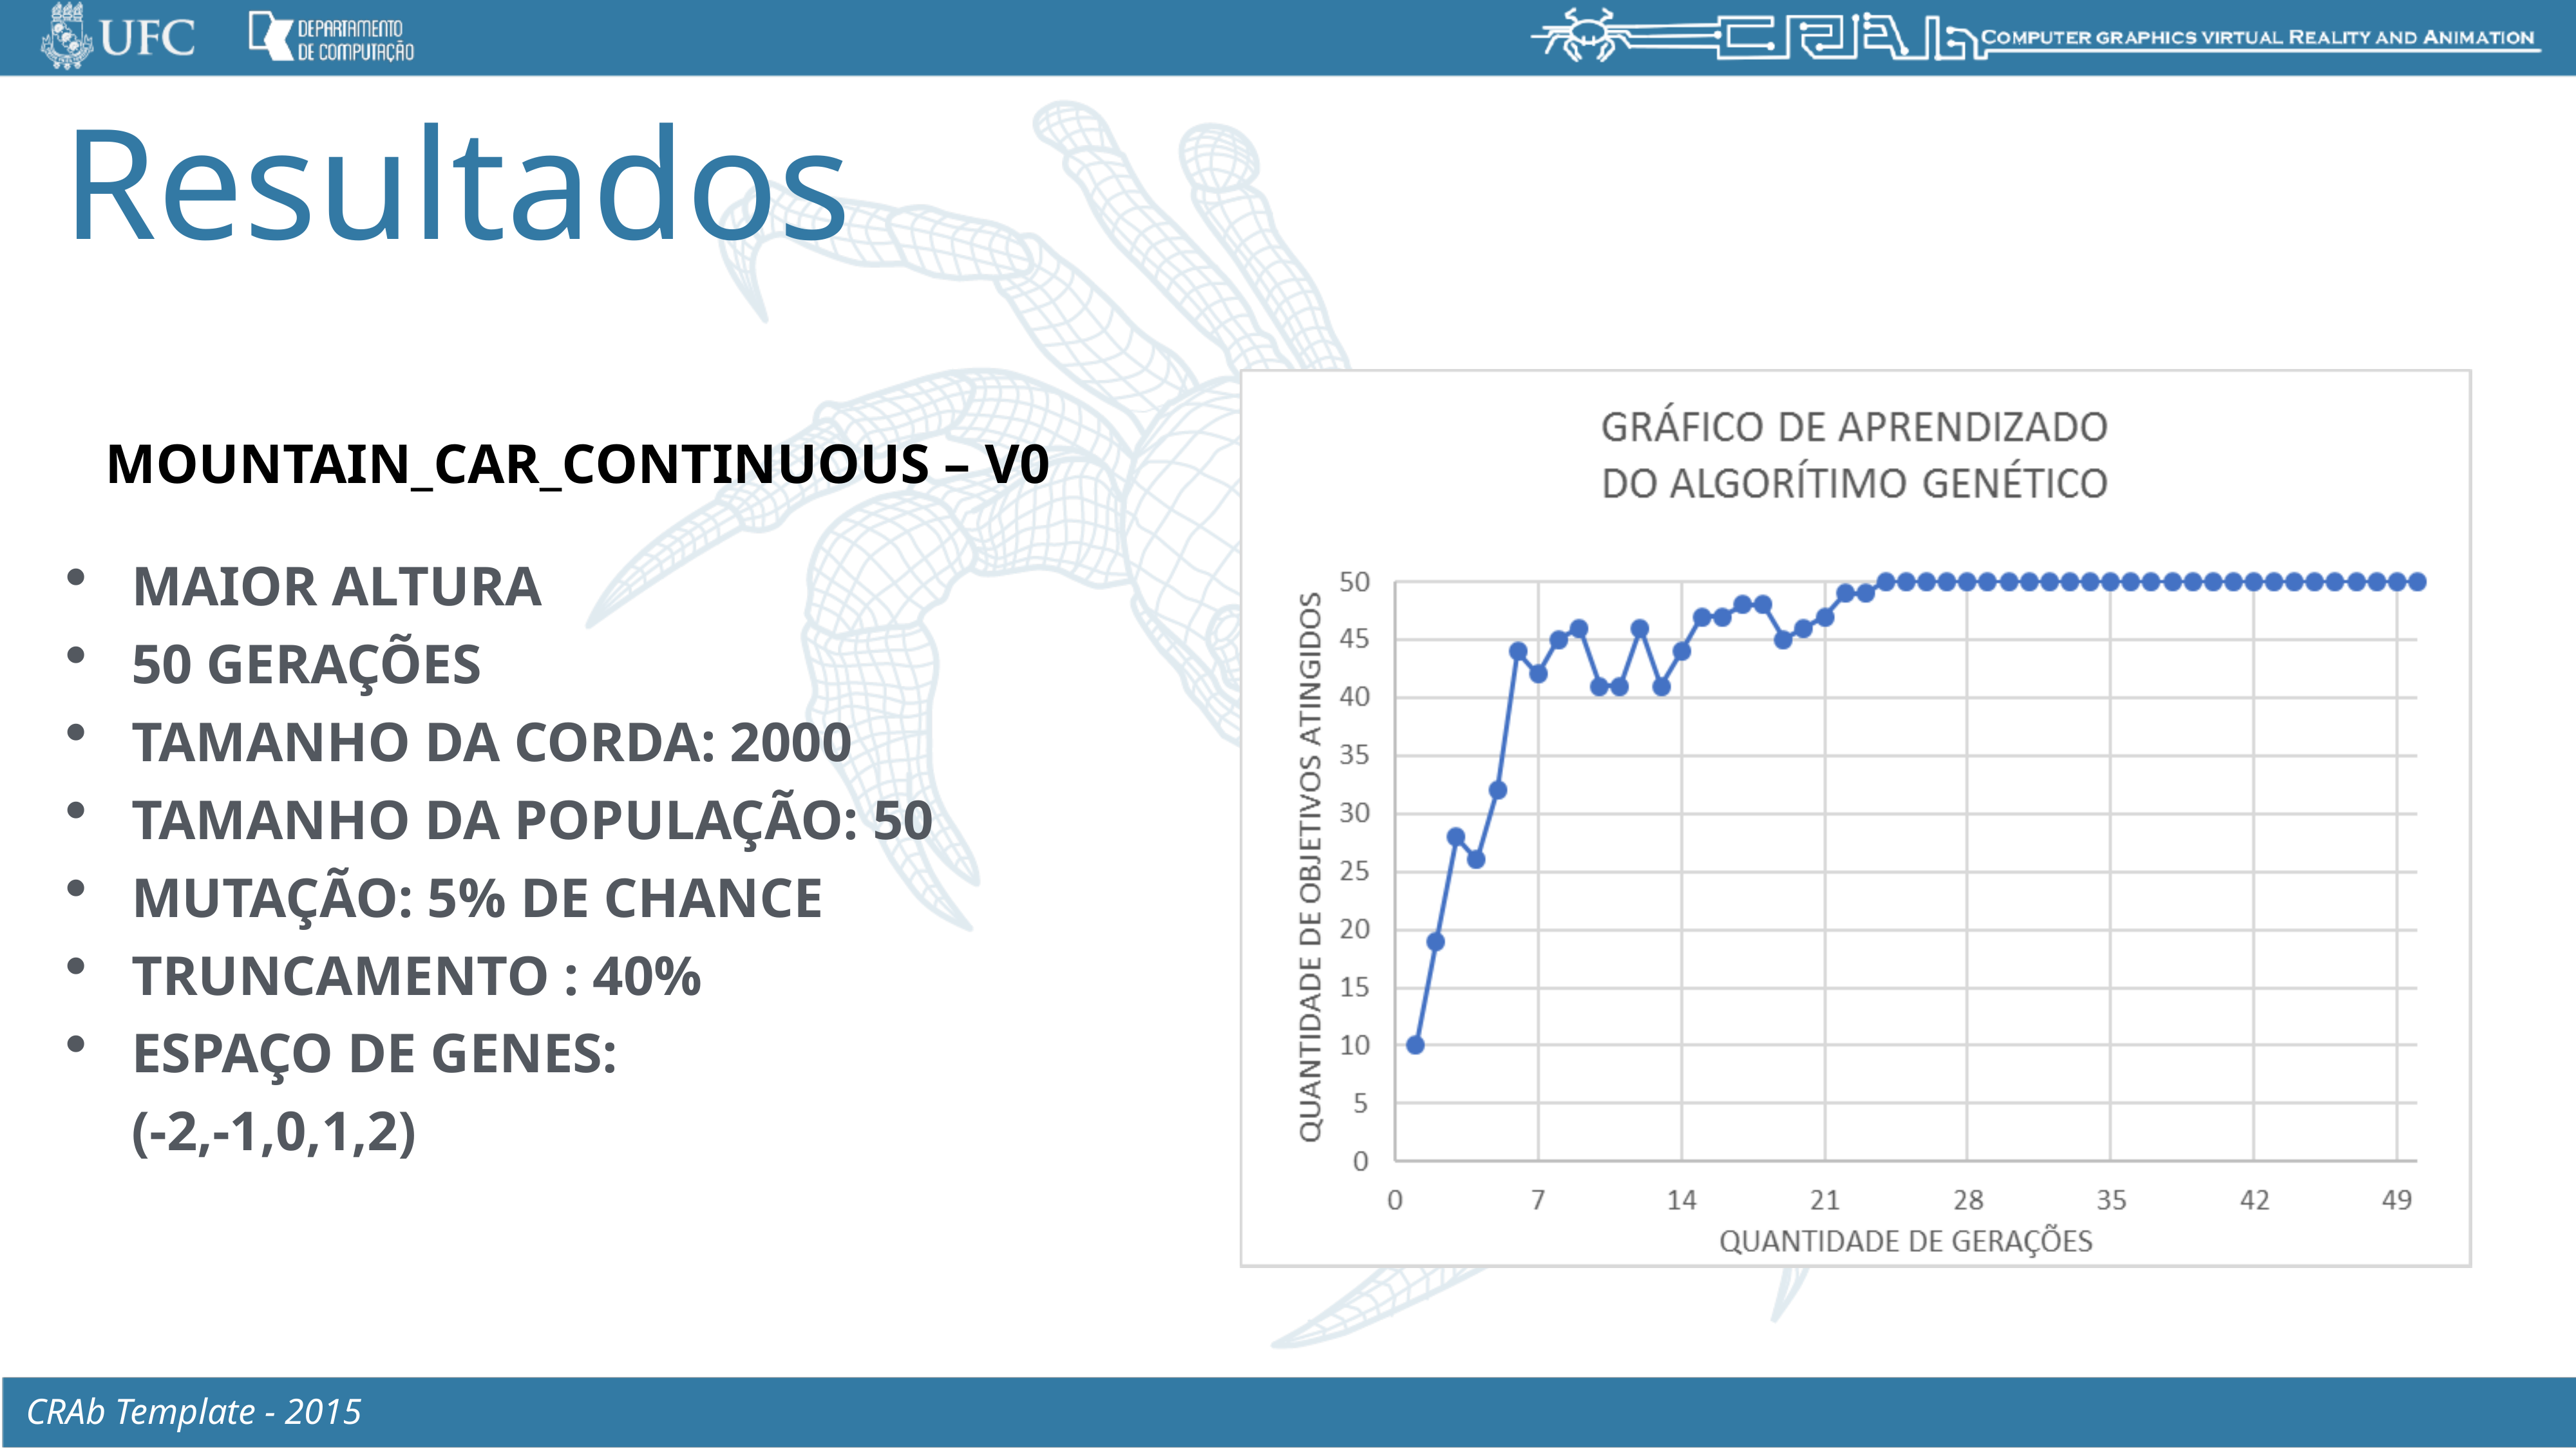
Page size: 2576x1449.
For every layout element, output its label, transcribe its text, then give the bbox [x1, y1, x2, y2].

title Resultados [62, 86, 2466, 413]
picture [0, 0, 2576, 1449]
text_box MOUNTAIN_CAR_CONTINUOUS – V0 [0, 421, 1240, 502]
list MAIOR ALTURA 50 GERAÇÕES TAMANHO DA CORDA: 2000 TAMANHO DA POPULAÇÃO: 50 MUTAÇÃO: 5% DE CHANCE TRUNCAMENTO : 40% ESPAÇO DE GENES: (-2,-1,0,1,2) [62, 552, 1073, 1369]
